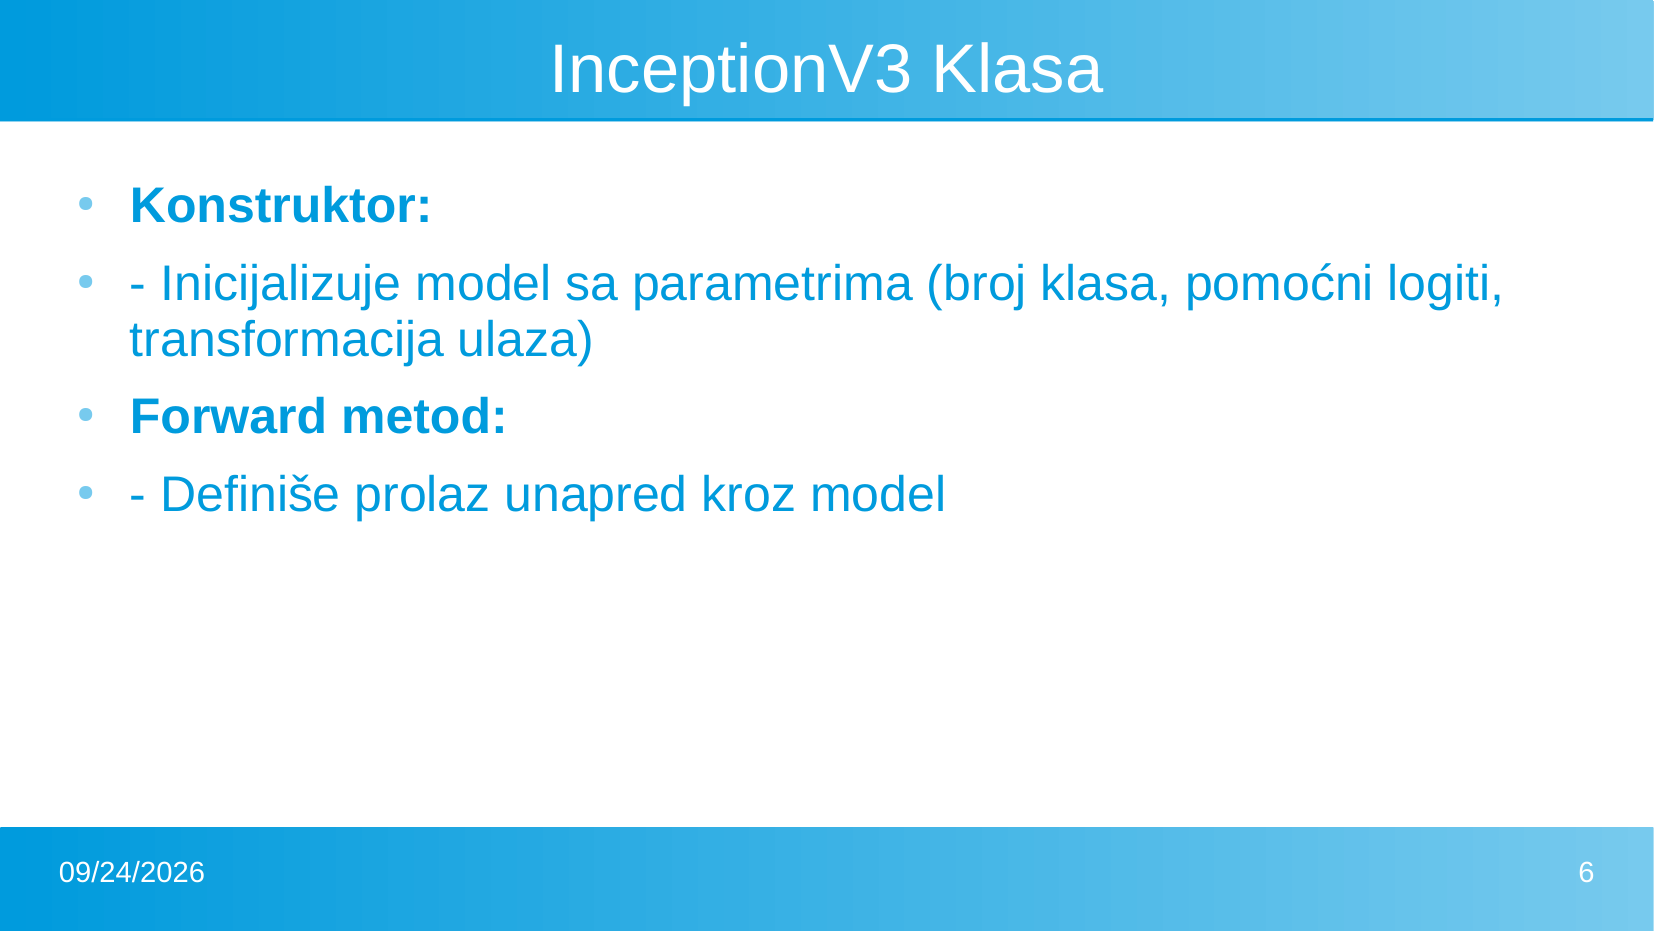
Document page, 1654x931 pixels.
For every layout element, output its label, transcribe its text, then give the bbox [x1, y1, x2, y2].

list Konstruktor: - Inicijalizuje model sa parametrima (broj klasa, pomoćni logiti, transformacija ulaza) Forward metod: - Definiše prolaz unapred kroz model [59, 177, 1595, 768]
title InceptionV3 Klasa [59, 29, 1595, 108]
